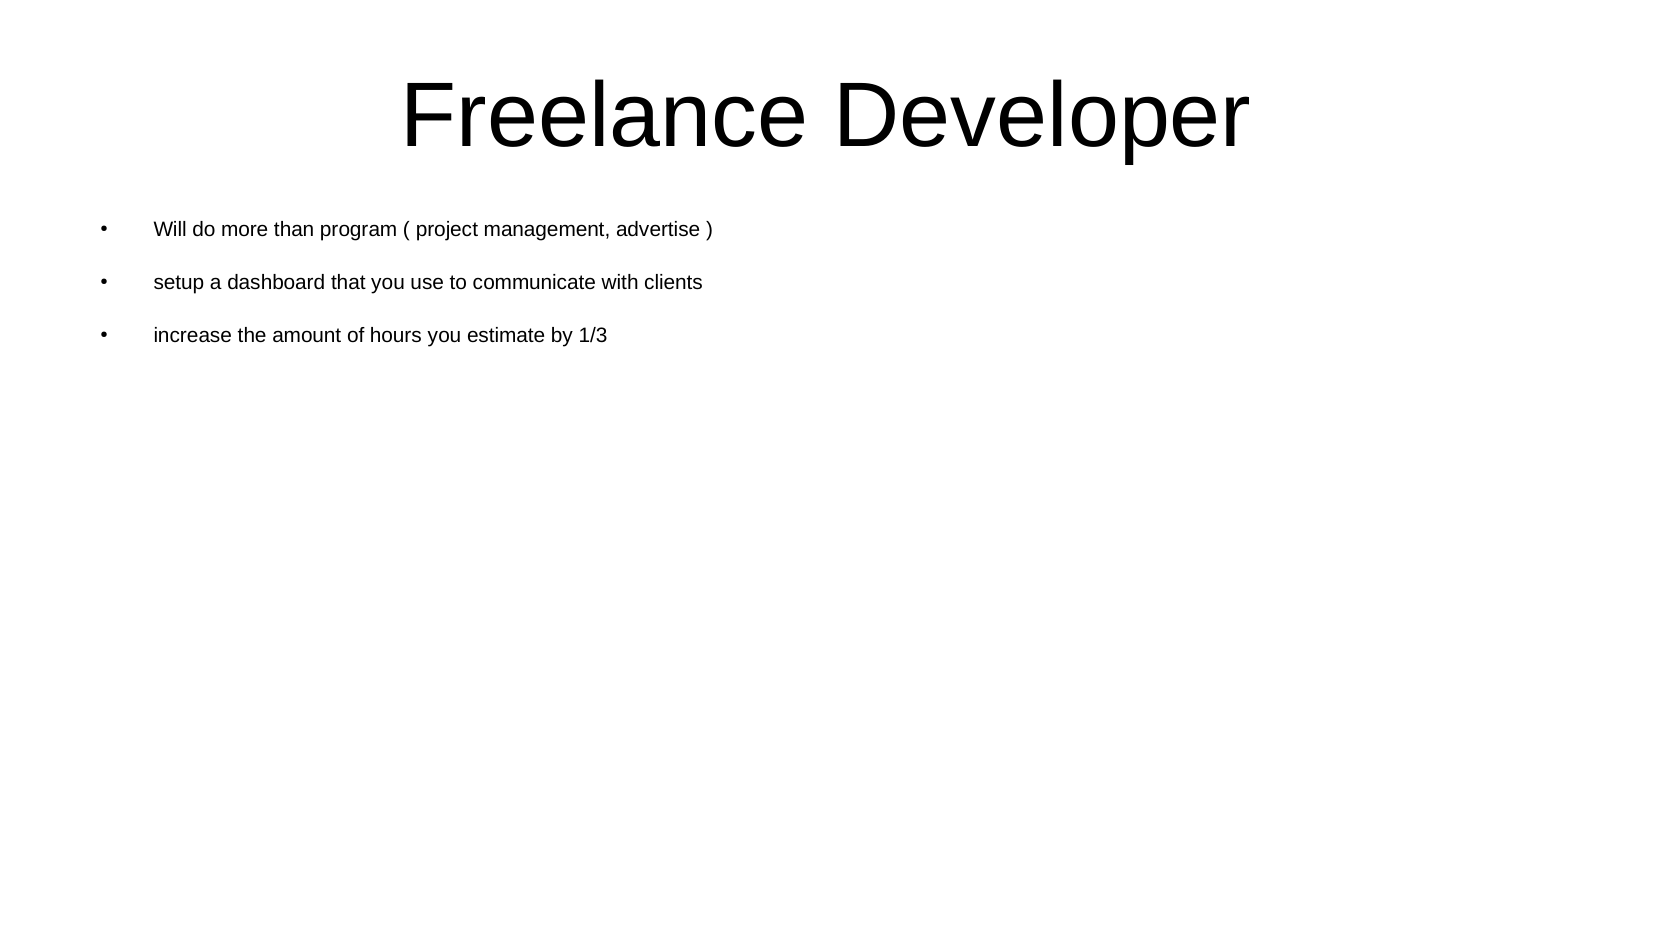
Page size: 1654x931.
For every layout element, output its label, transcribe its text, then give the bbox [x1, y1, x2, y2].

list Will do more than program ( project management, advertise ) setup a dashboard that you use to communicate with clients increase the amount of hours you estimate by 1/3 [82, 217, 1571, 758]
title Freelance Developer [82, 37, 1571, 193]
